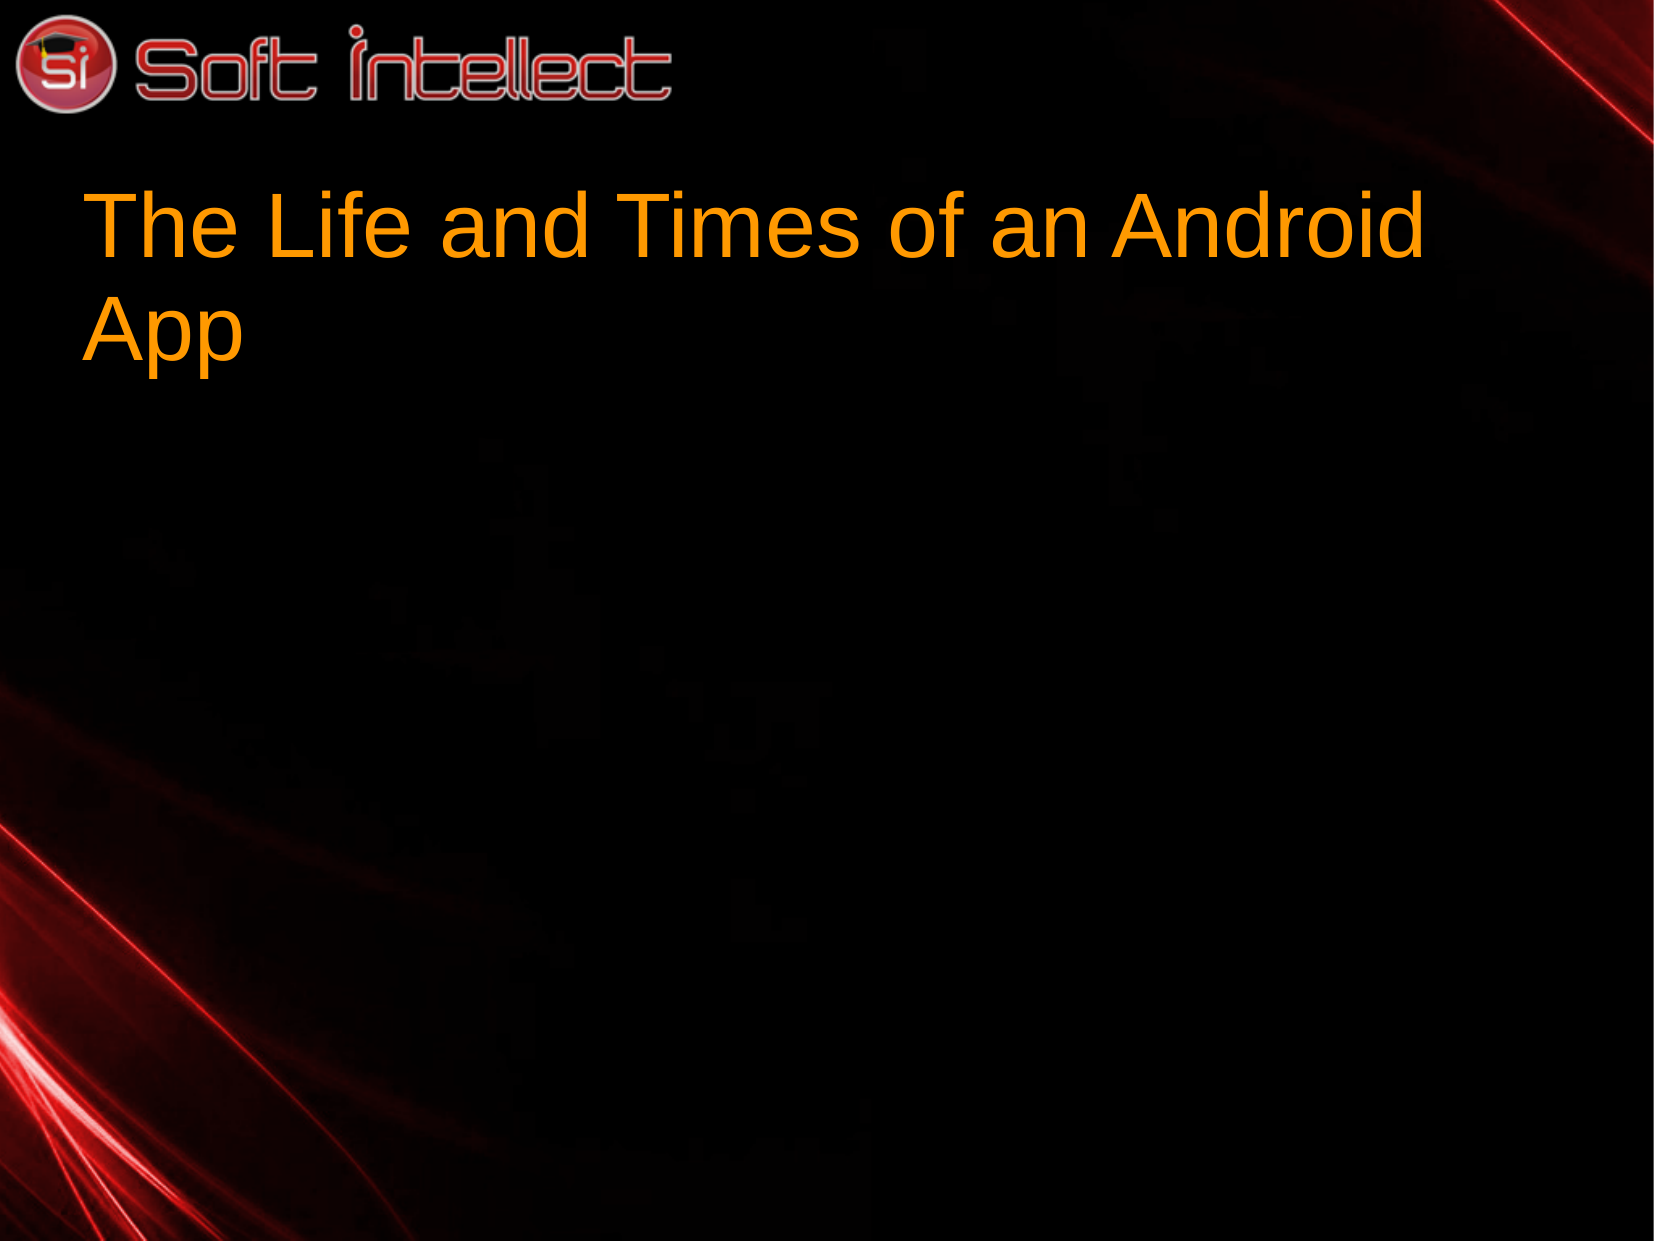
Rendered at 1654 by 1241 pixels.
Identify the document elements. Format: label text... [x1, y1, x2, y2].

picture [0, 0, 1654, 1241]
title The Life and Times of an Android App [82, 173, 1571, 381]
